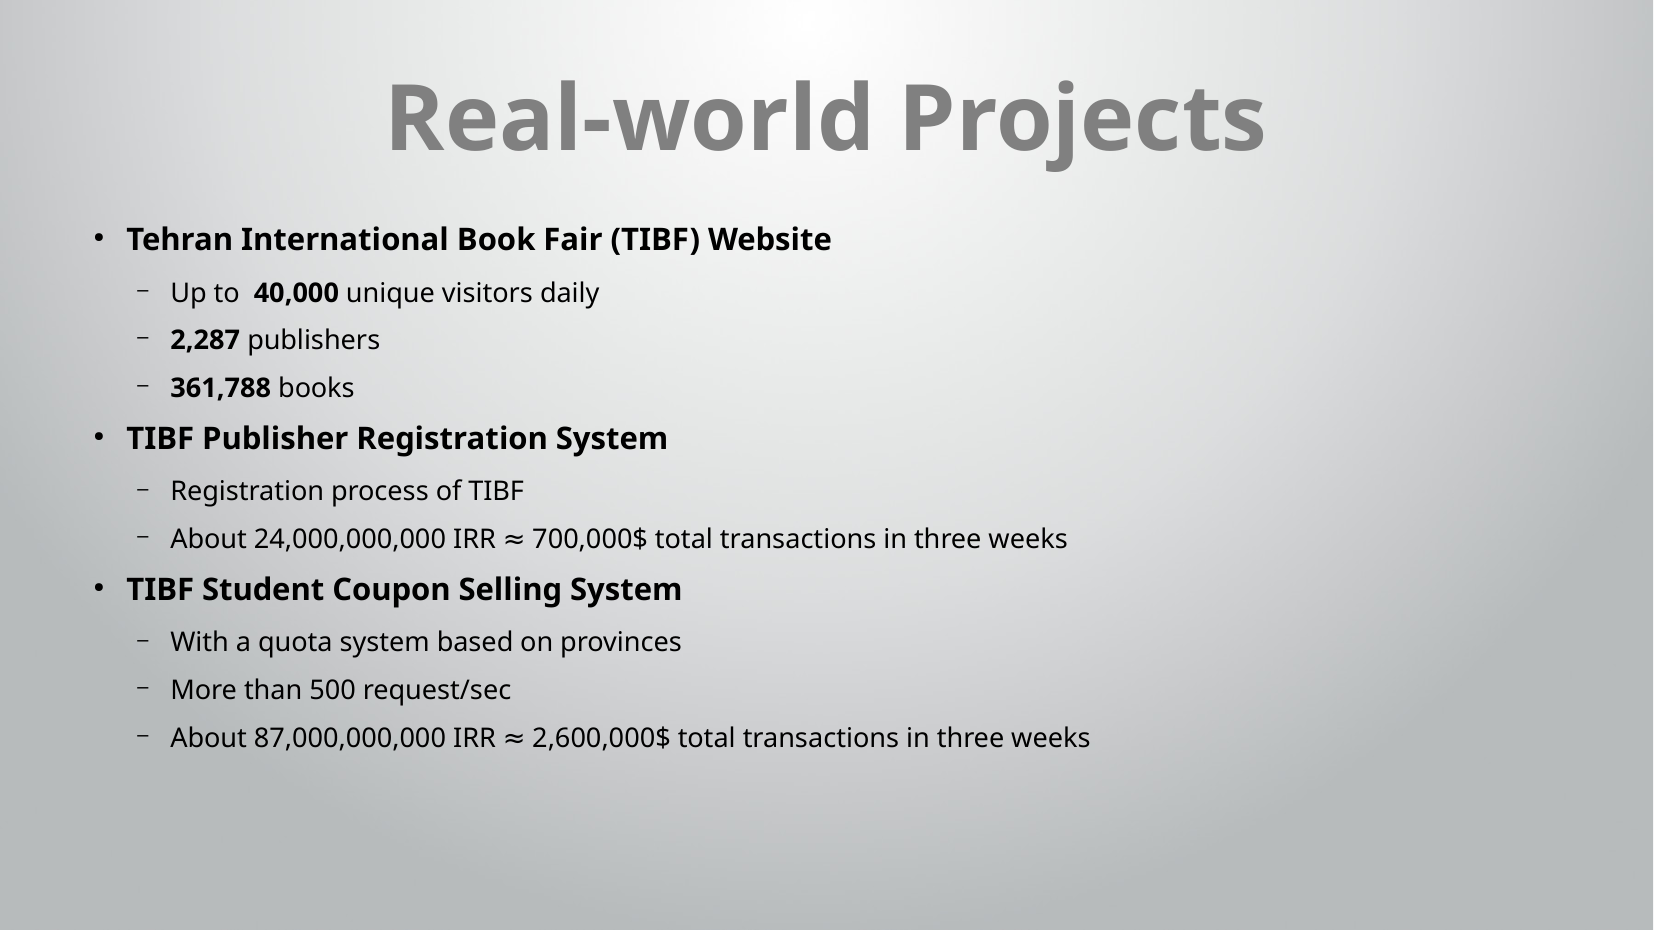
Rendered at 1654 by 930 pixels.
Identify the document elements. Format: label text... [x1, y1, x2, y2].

picture [0, 0, 1654, 930]
title Real-world Projects [82, 36, 1571, 193]
list Tehran International Book Fair (TIBF) Website Up to 40,000 unique visitors daily 2,287 publishers 361,788 books TIBF Publisher Registration System Registration process of TIBF About 24,000,000,000 IRR ≈ 700,000$ total transactions in three weeks TIBF Student Coupon Selling System With a quota system based on provinces More than 500 request/sec About 87,000,000,000 IRR ≈ 2,600,000$ total transactions in three weeks [82, 217, 1571, 757]
